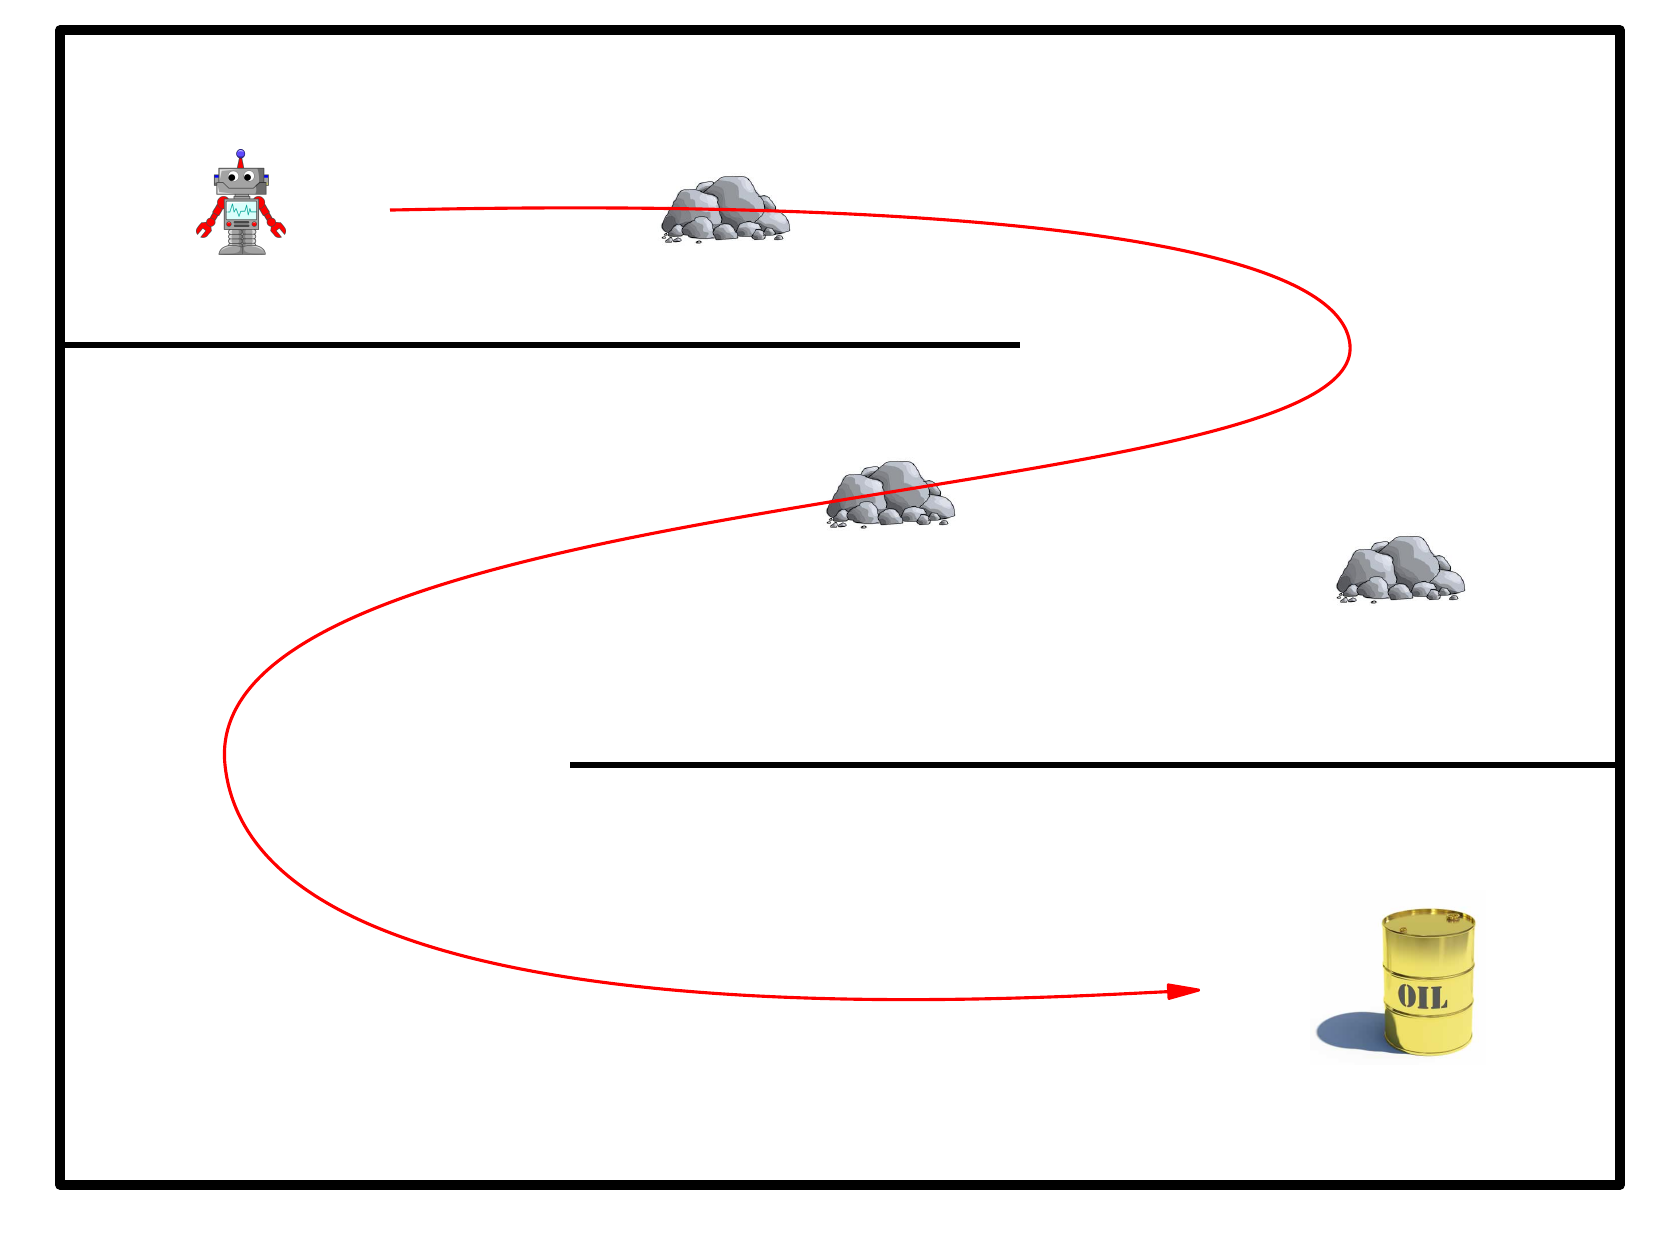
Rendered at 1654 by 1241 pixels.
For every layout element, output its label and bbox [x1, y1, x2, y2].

picture [639, 210, 811, 264]
picture [196, 149, 286, 256]
picture [639, 149, 811, 210]
picture [1310, 890, 1486, 1066]
picture [804, 434, 976, 504]
picture [1314, 509, 1486, 624]
picture [804, 480, 976, 549]
